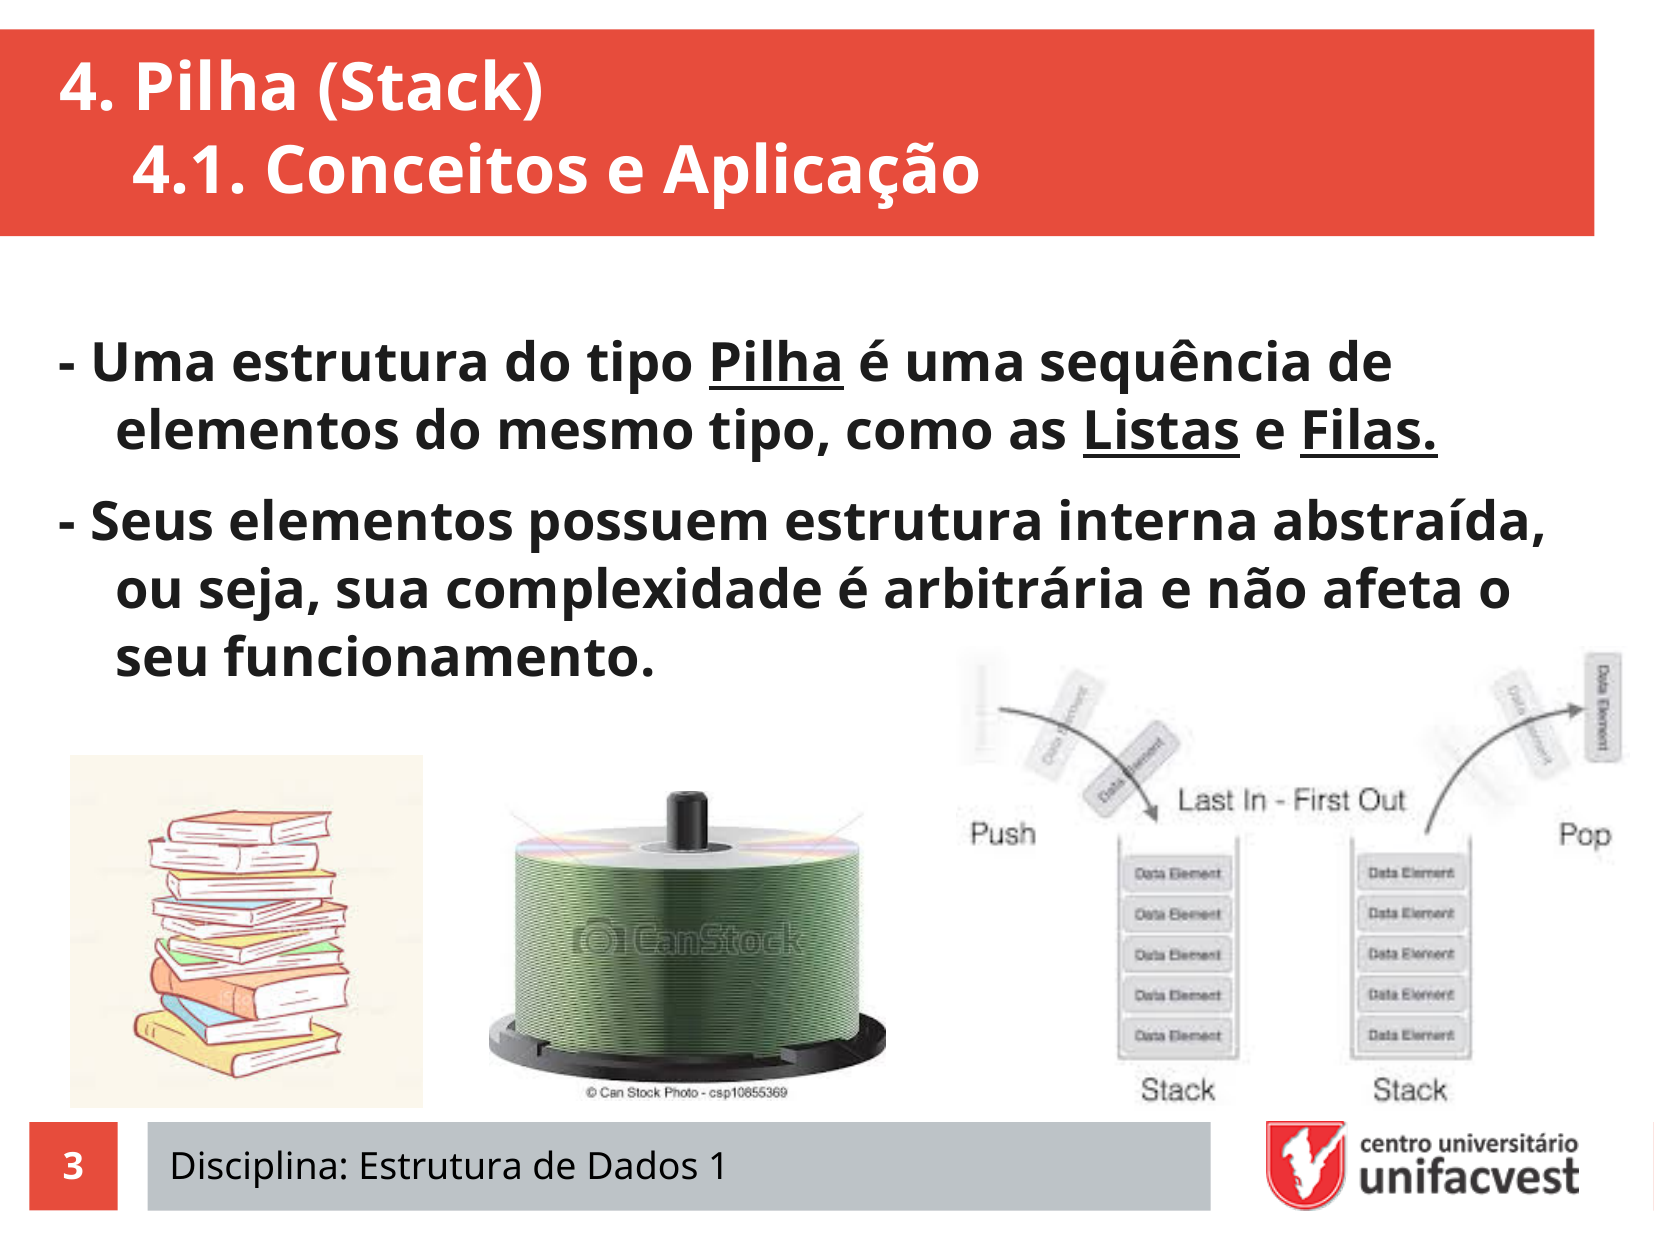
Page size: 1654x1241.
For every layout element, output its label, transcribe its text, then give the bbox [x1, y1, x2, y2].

picture [956, 646, 1630, 1111]
title 4. Pilha (Stack) 4.1. Conceitos e Aplicação [59, 59, 1595, 207]
picture [489, 791, 886, 1101]
text_box Disciplina: Estrutura de Dados 1 [154, 1132, 1205, 1196]
text_box [1238, 1120, 1654, 1212]
list - Uma estrutura do tipo Pilha é uma sequência de elementos do mesmo tipo, como as Listas e Filas. - Seus elementos possuem estrutura interna abstraída, ou seja, sua complexidade é arbitrária e não afeta o seu funcionamento. [59, 324, 1566, 1093]
picture [1266, 1121, 1579, 1211]
picture [70, 755, 423, 1108]
